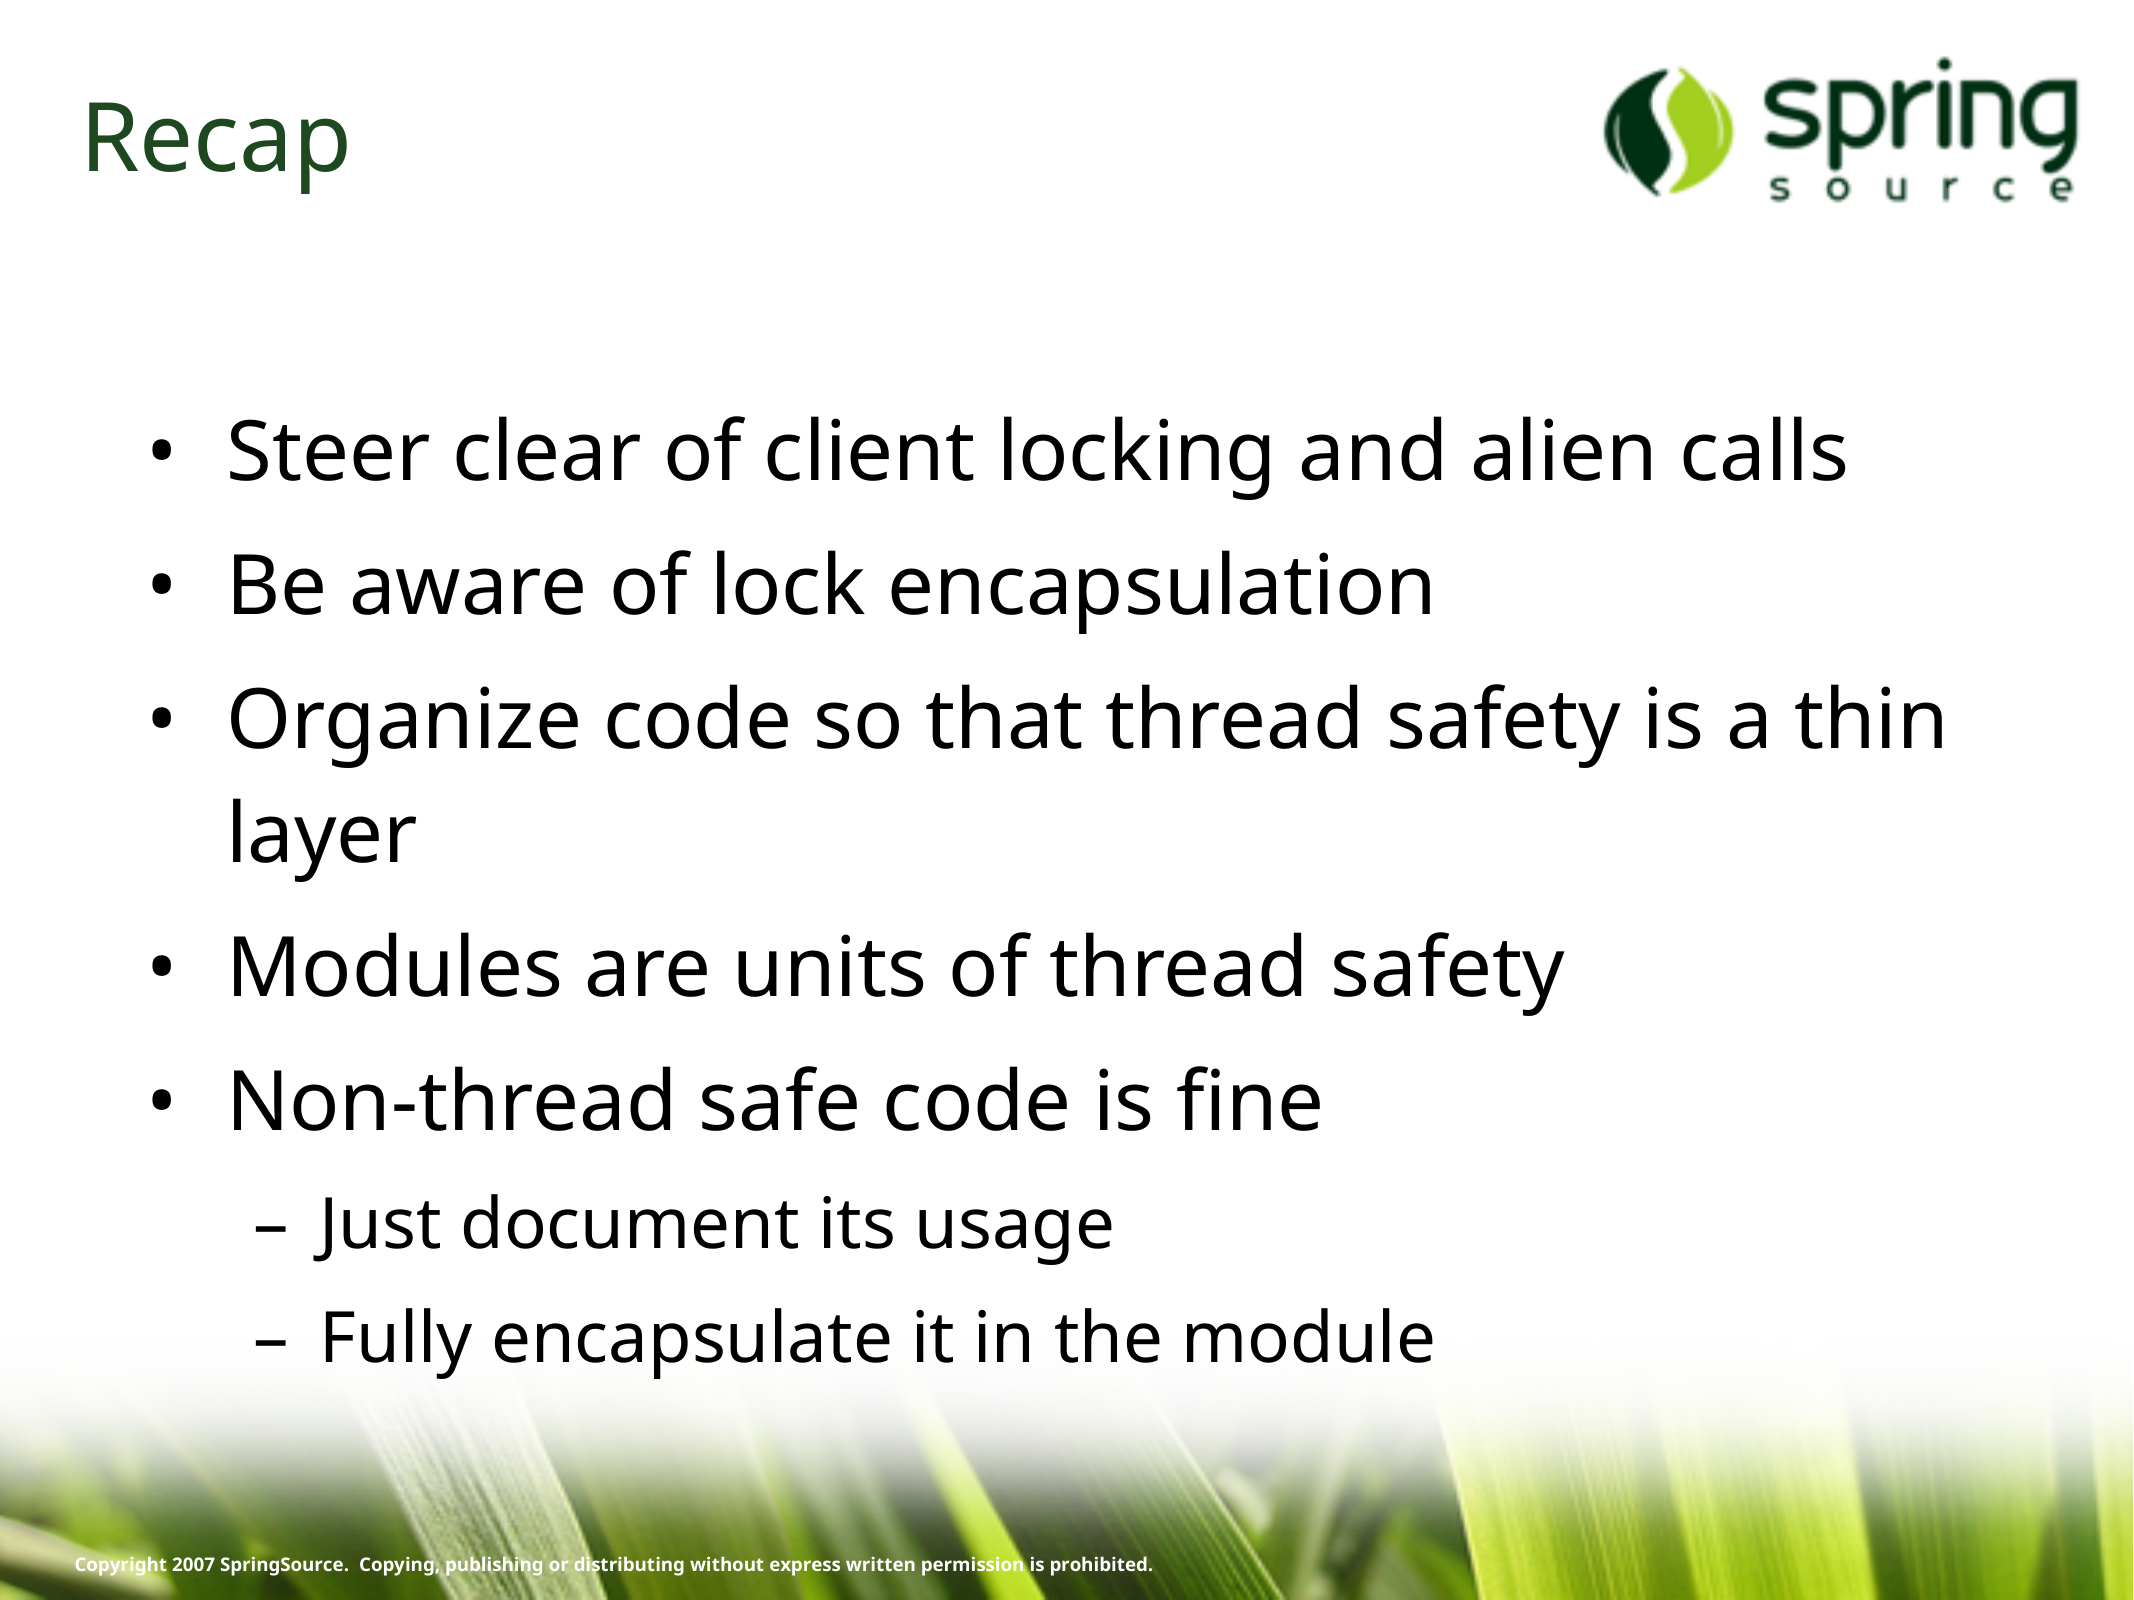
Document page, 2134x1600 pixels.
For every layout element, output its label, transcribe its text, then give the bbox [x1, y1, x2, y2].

title Recap [80, 16, 1548, 253]
picture [0, 1340, 2134, 1600]
list Steer clear of client locking and alien calls Be aware of lock encapsulation Organize code so that thread safety is a thin layer Modules are units of thread safety Non-thread safe code is fine Just document its usage Fully encapsulate it in the module [146, 391, 1982, 1391]
picture [1555, 46, 2134, 224]
